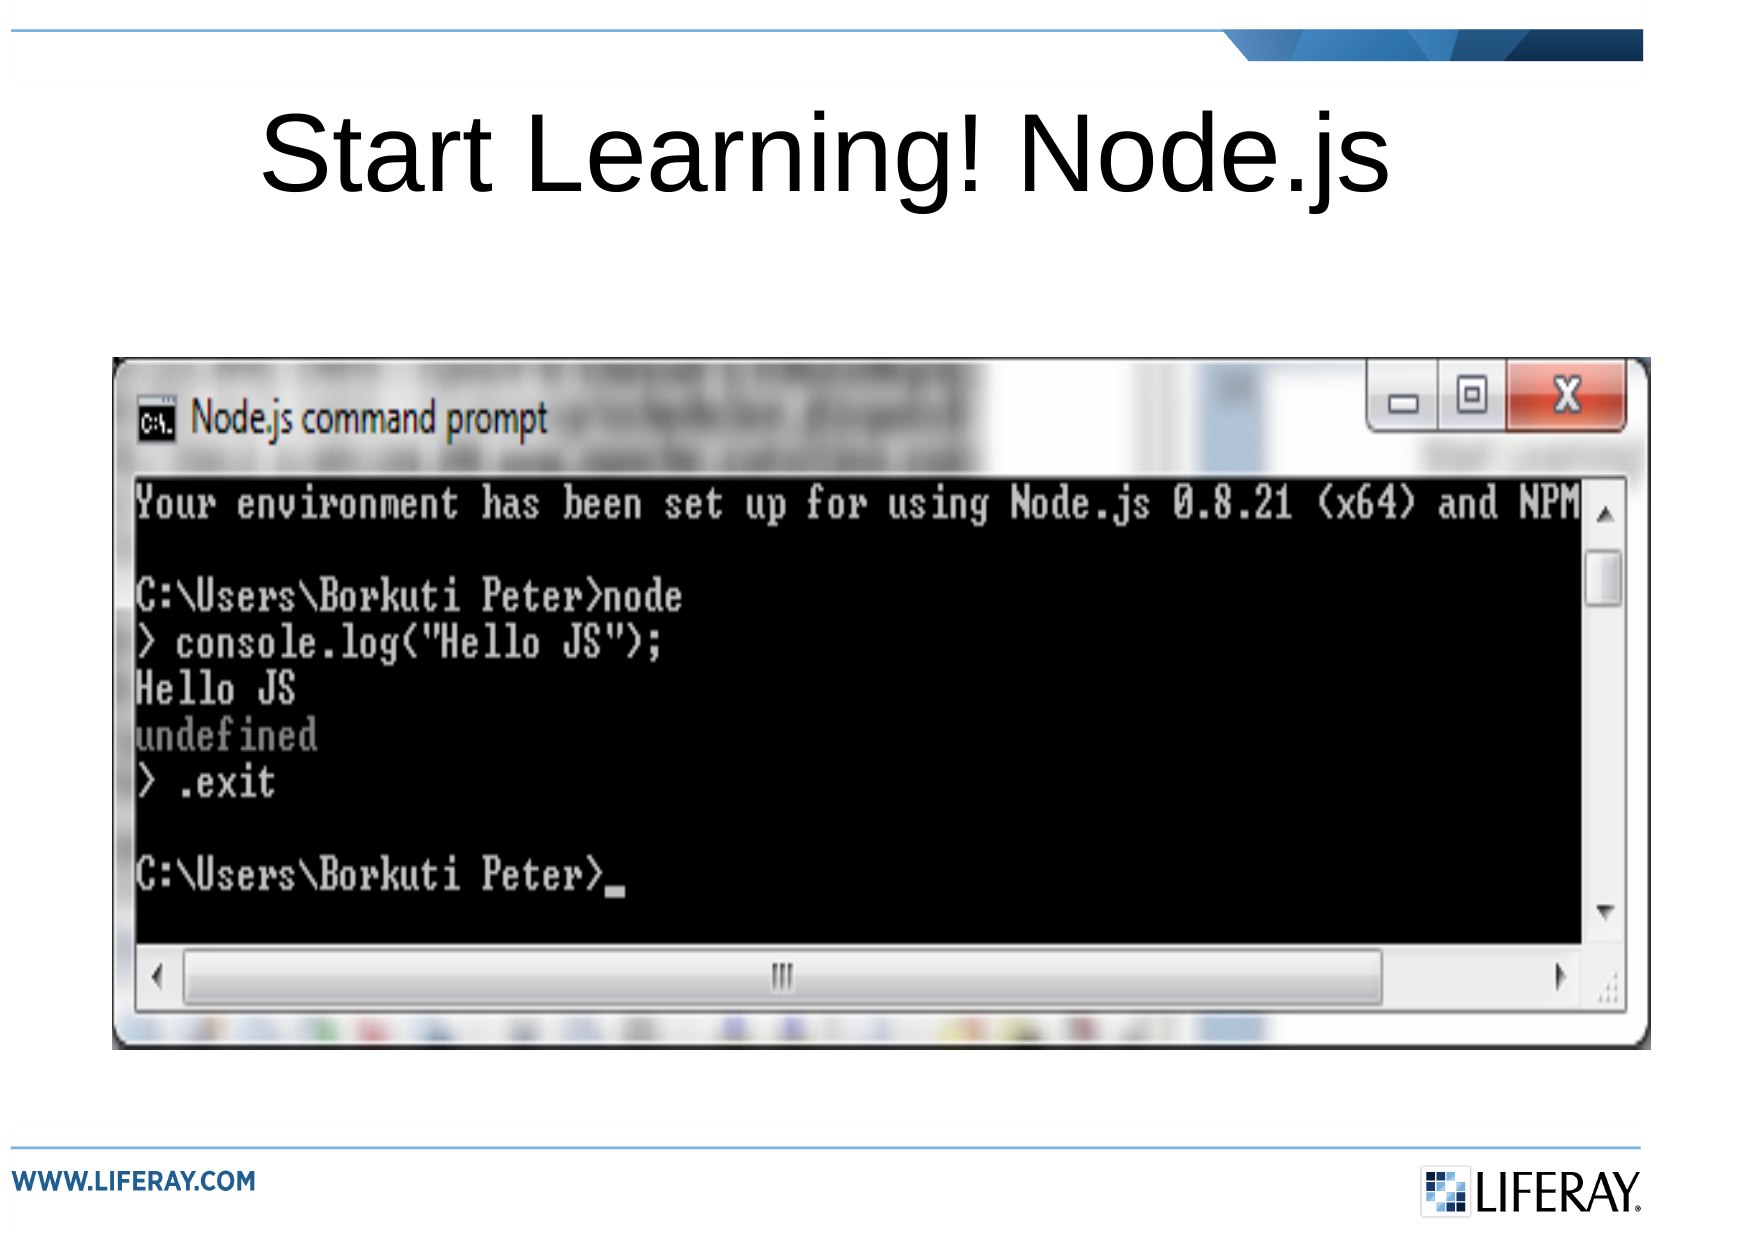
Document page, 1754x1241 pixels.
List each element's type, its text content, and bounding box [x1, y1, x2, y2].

title Start Learning! Node.js [82, 49, 1571, 257]
picture [11, 0, 1644, 84]
picture [9, 1124, 1642, 1234]
picture [112, 357, 1651, 1051]
